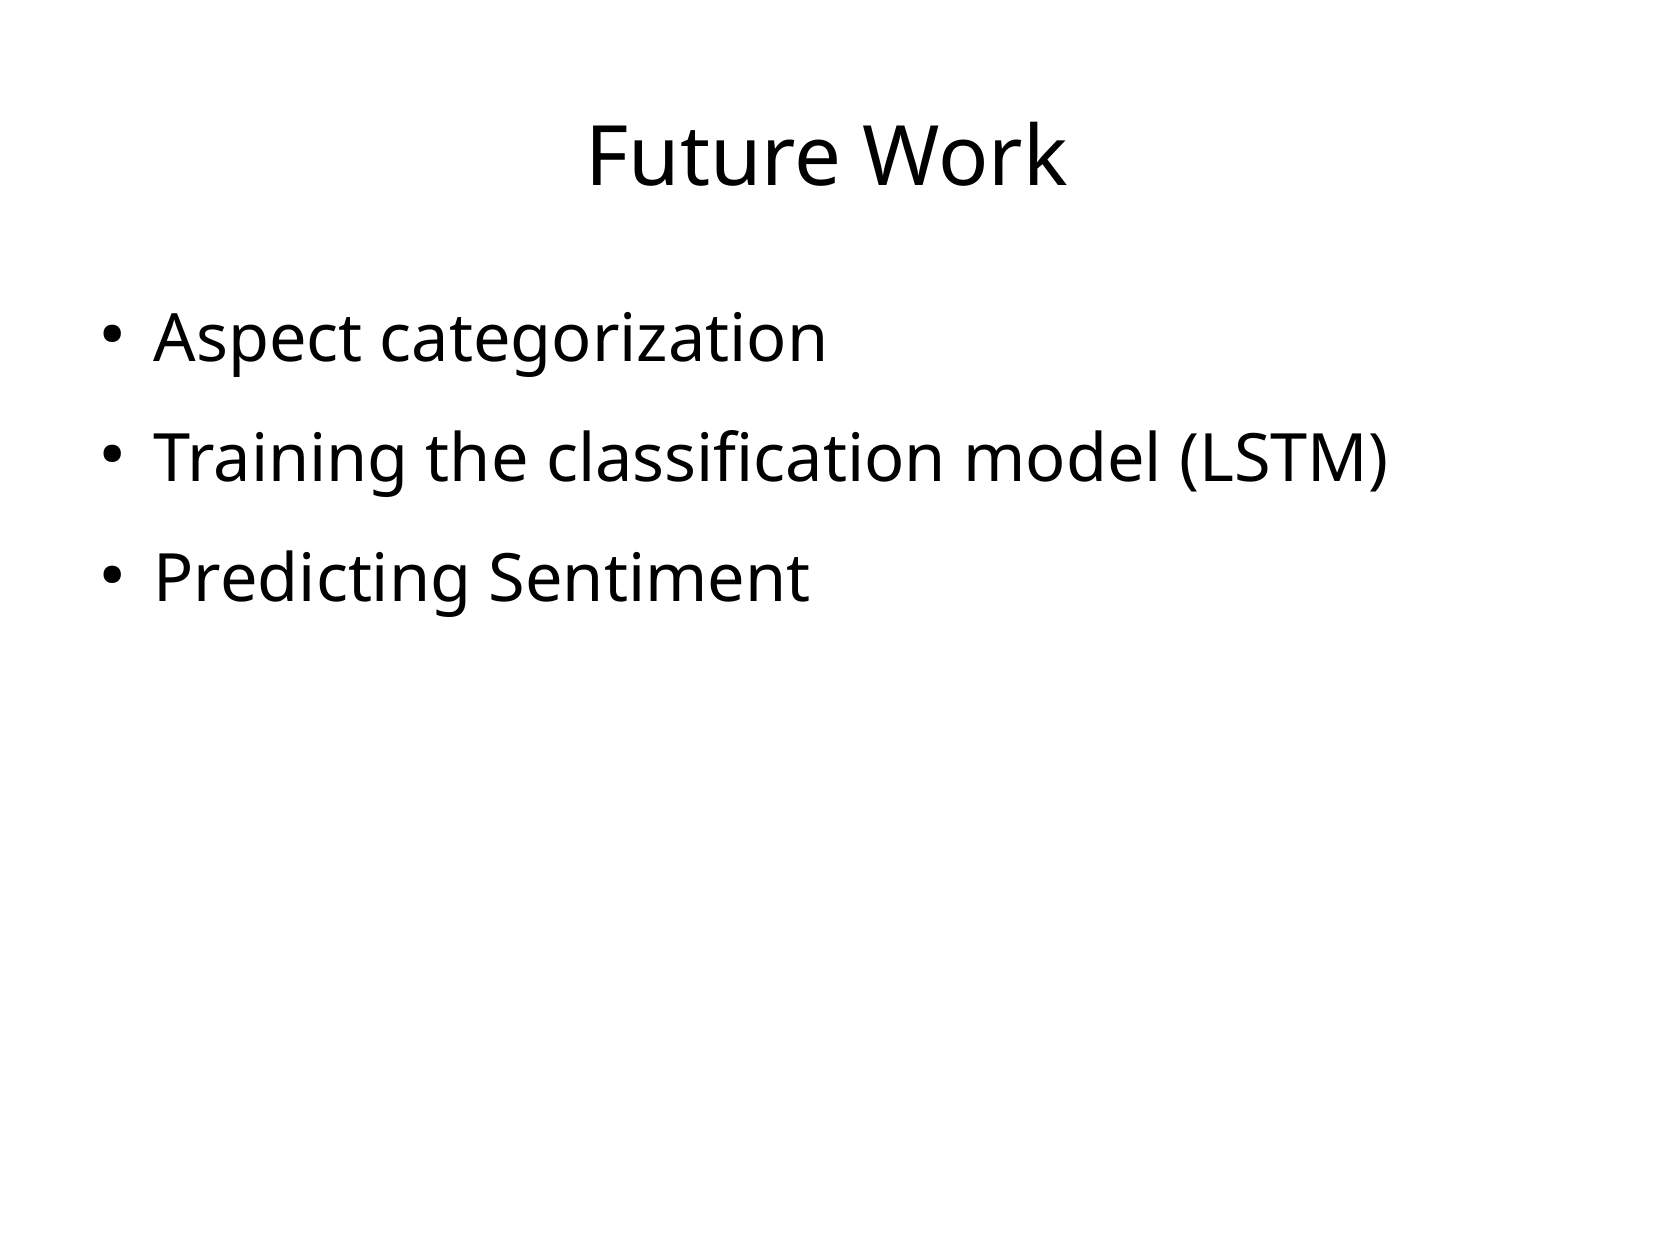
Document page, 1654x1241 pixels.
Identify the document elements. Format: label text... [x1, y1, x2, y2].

list Aspect categorization Training the classification model (LSTM) Predicting Sentiment [82, 290, 1571, 1010]
title Future Work [82, 49, 1571, 257]
